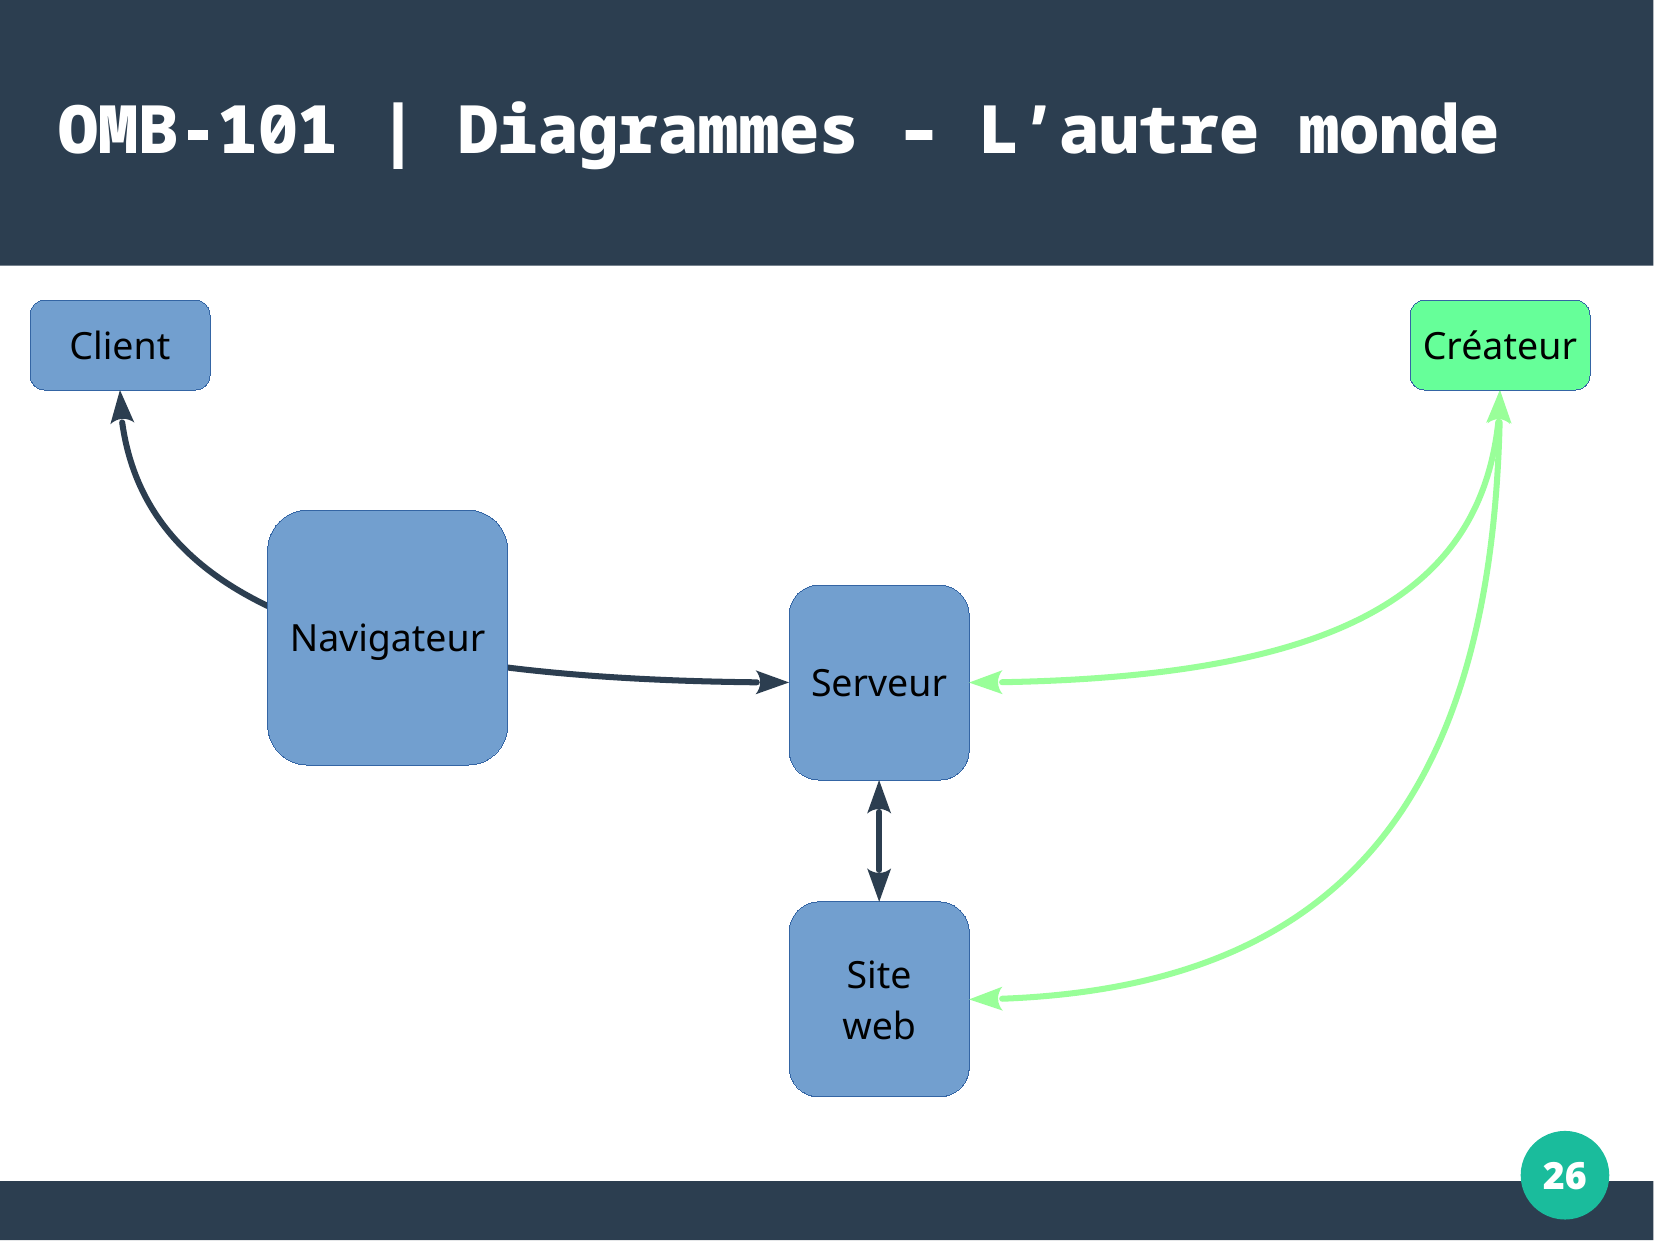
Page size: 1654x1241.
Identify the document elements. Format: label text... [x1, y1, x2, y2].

text_box Client [30, 300, 211, 391]
text_box Navigateur [267, 510, 508, 766]
text_box Site web [789, 901, 970, 1097]
text_box Serveur [789, 585, 970, 781]
title OMB-101 | Diagrammes – L’autre monde [59, 49, 1595, 207]
text_box Créateur [1410, 300, 1591, 391]
